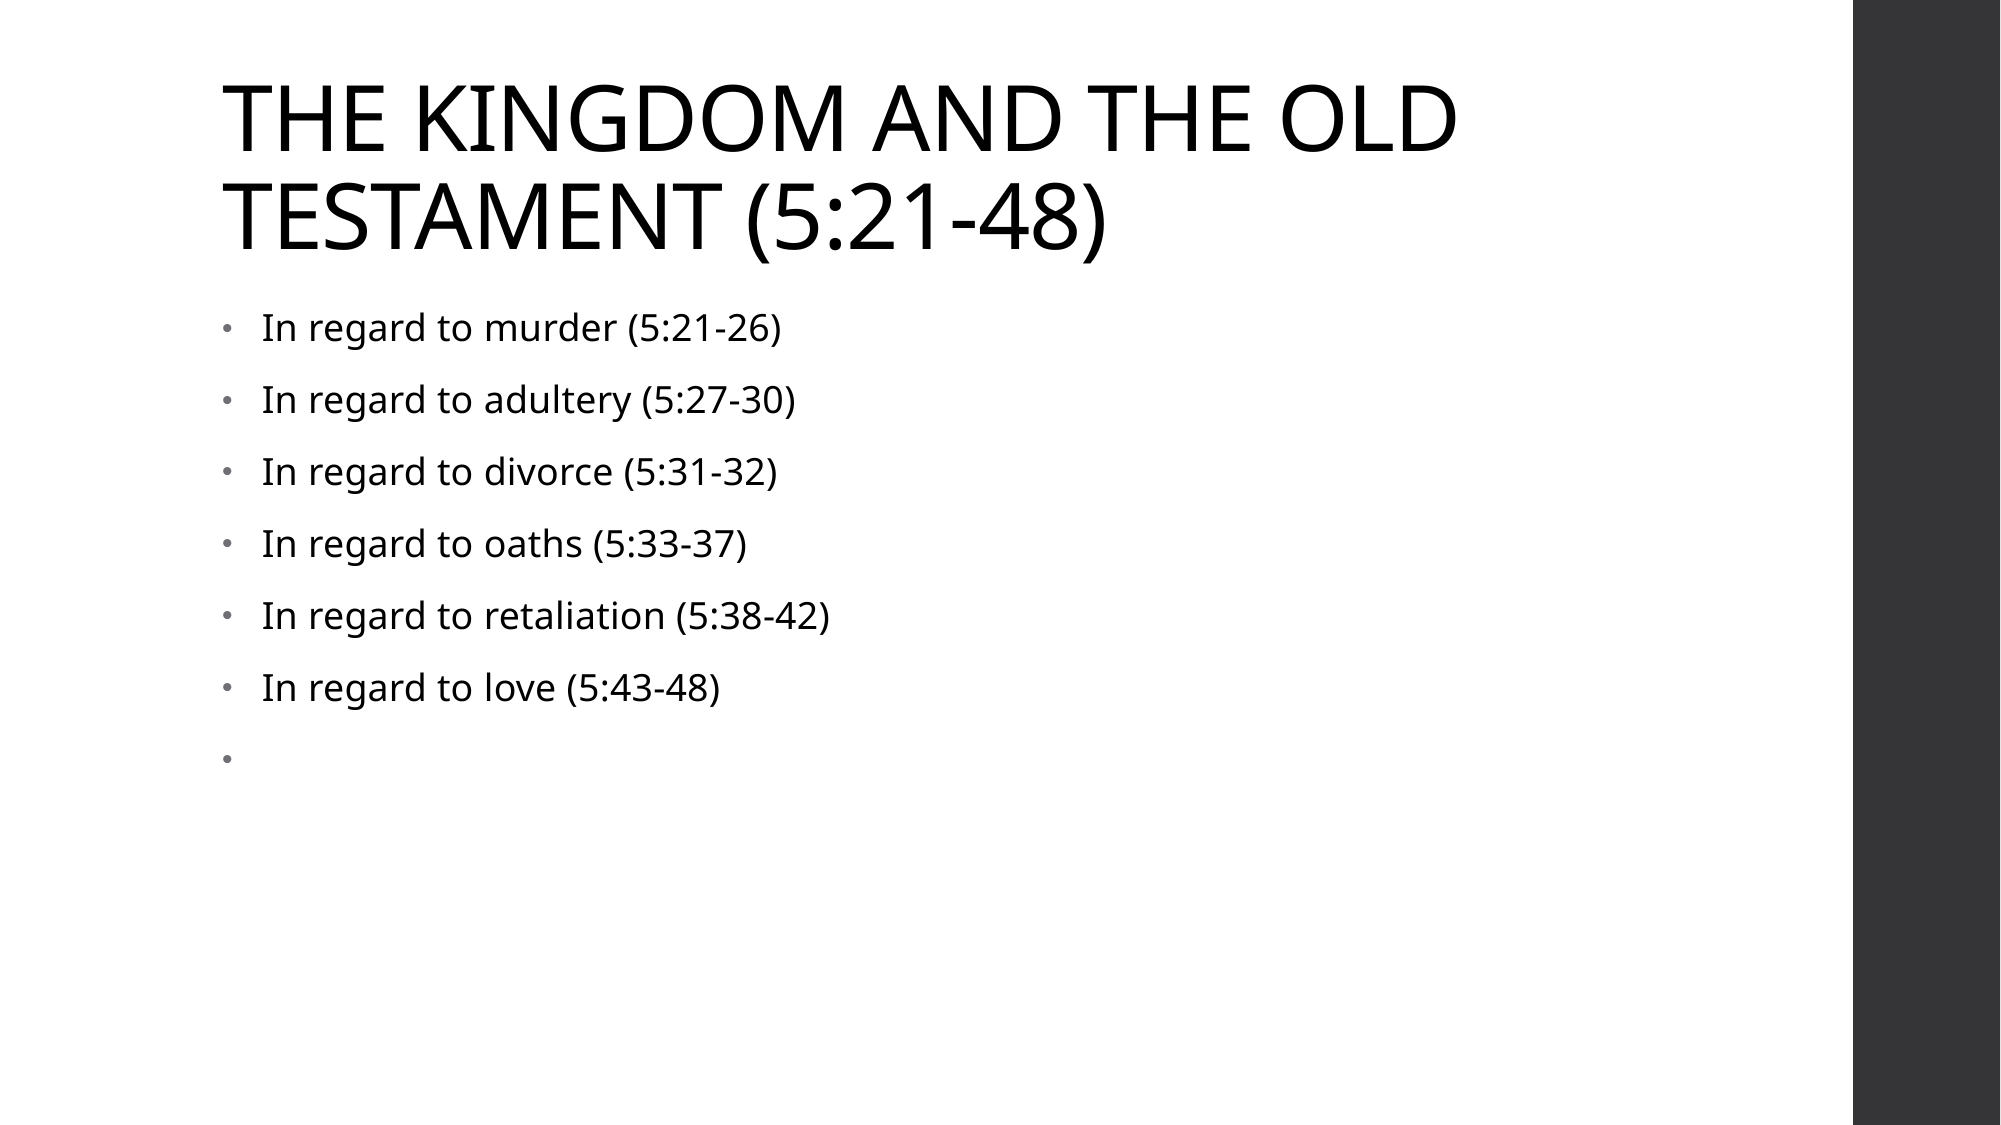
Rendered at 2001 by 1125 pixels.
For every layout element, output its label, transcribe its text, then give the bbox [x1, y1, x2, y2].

list In regard to murder (5:21-26) In regard to adultery (5:27-30) In regard to divorce (5:31-32) In regard to oaths (5:33-37) In regard to retaliation (5:38-42) In regard to love (5:43-48) [206, 299, 1617, 1014]
title THE KINGDOM AND THE OLD TESTAMENT (5:21-48) [206, 60, 1797, 278]
